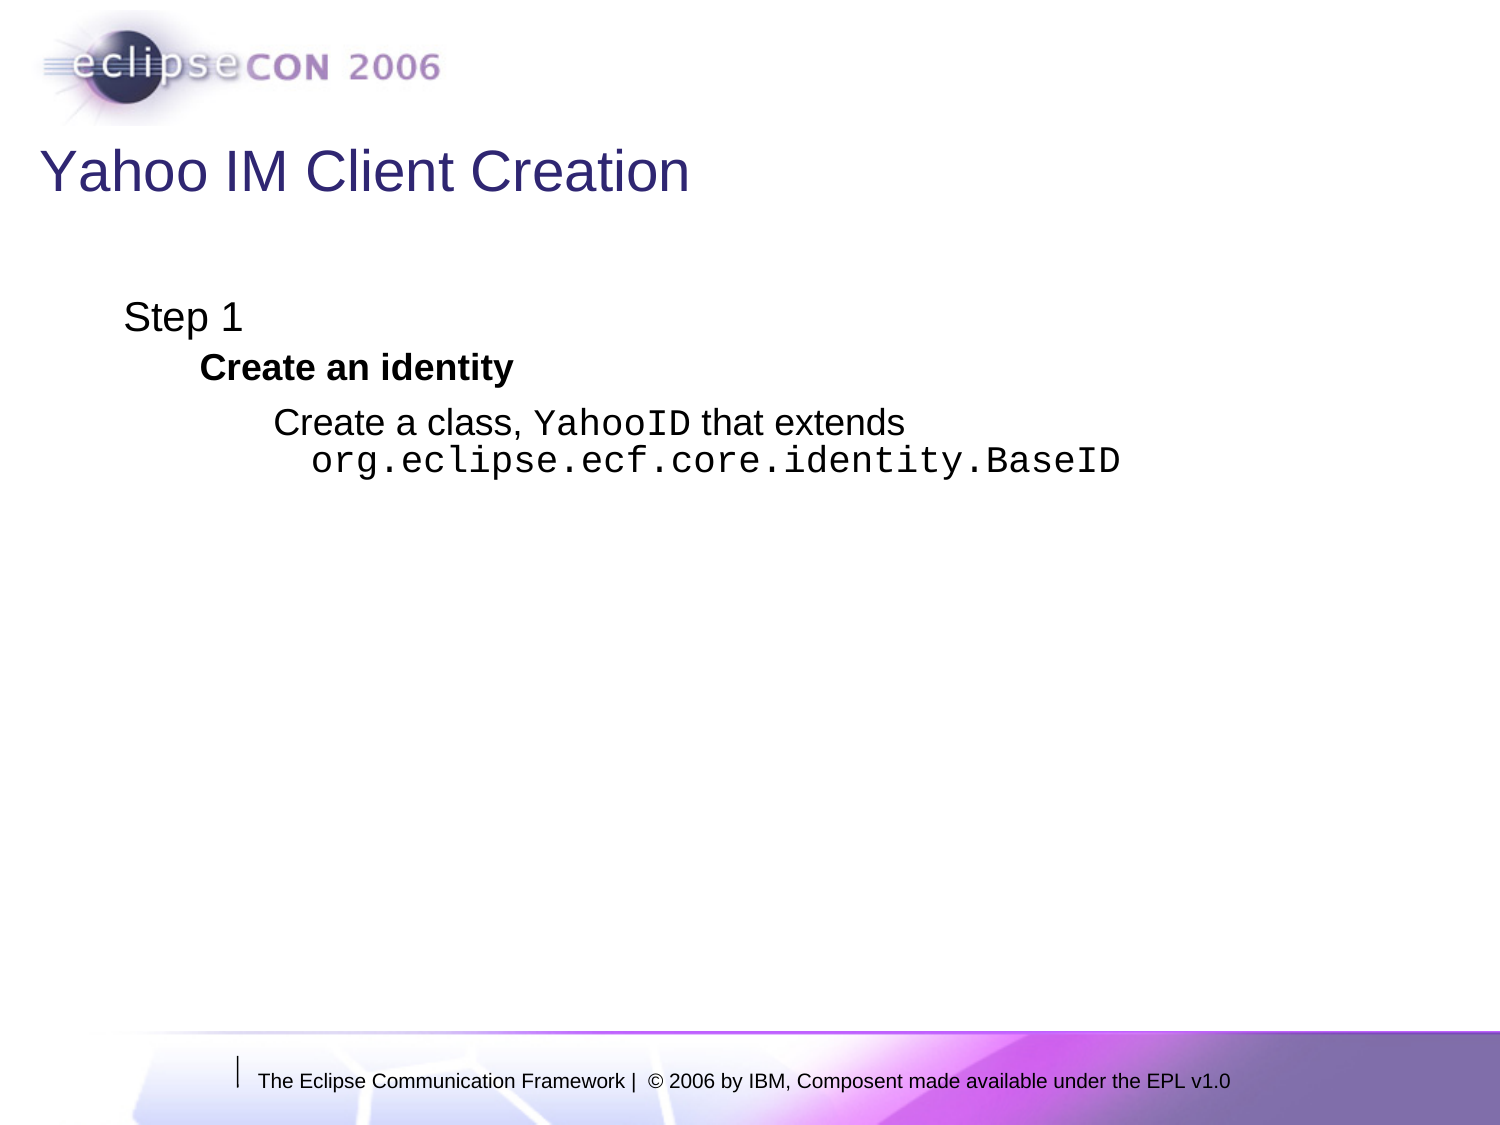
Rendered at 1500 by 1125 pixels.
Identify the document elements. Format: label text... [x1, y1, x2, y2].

title Yahoo IM Client Creation [25, 142, 1378, 225]
picture [0, 1031, 1500, 1125]
list Step 1 Create an identity Create a class, YahooID that extends org.eclipse.ecf.core.identity.BaseID [108, 291, 1378, 932]
picture [31, 10, 1040, 126]
